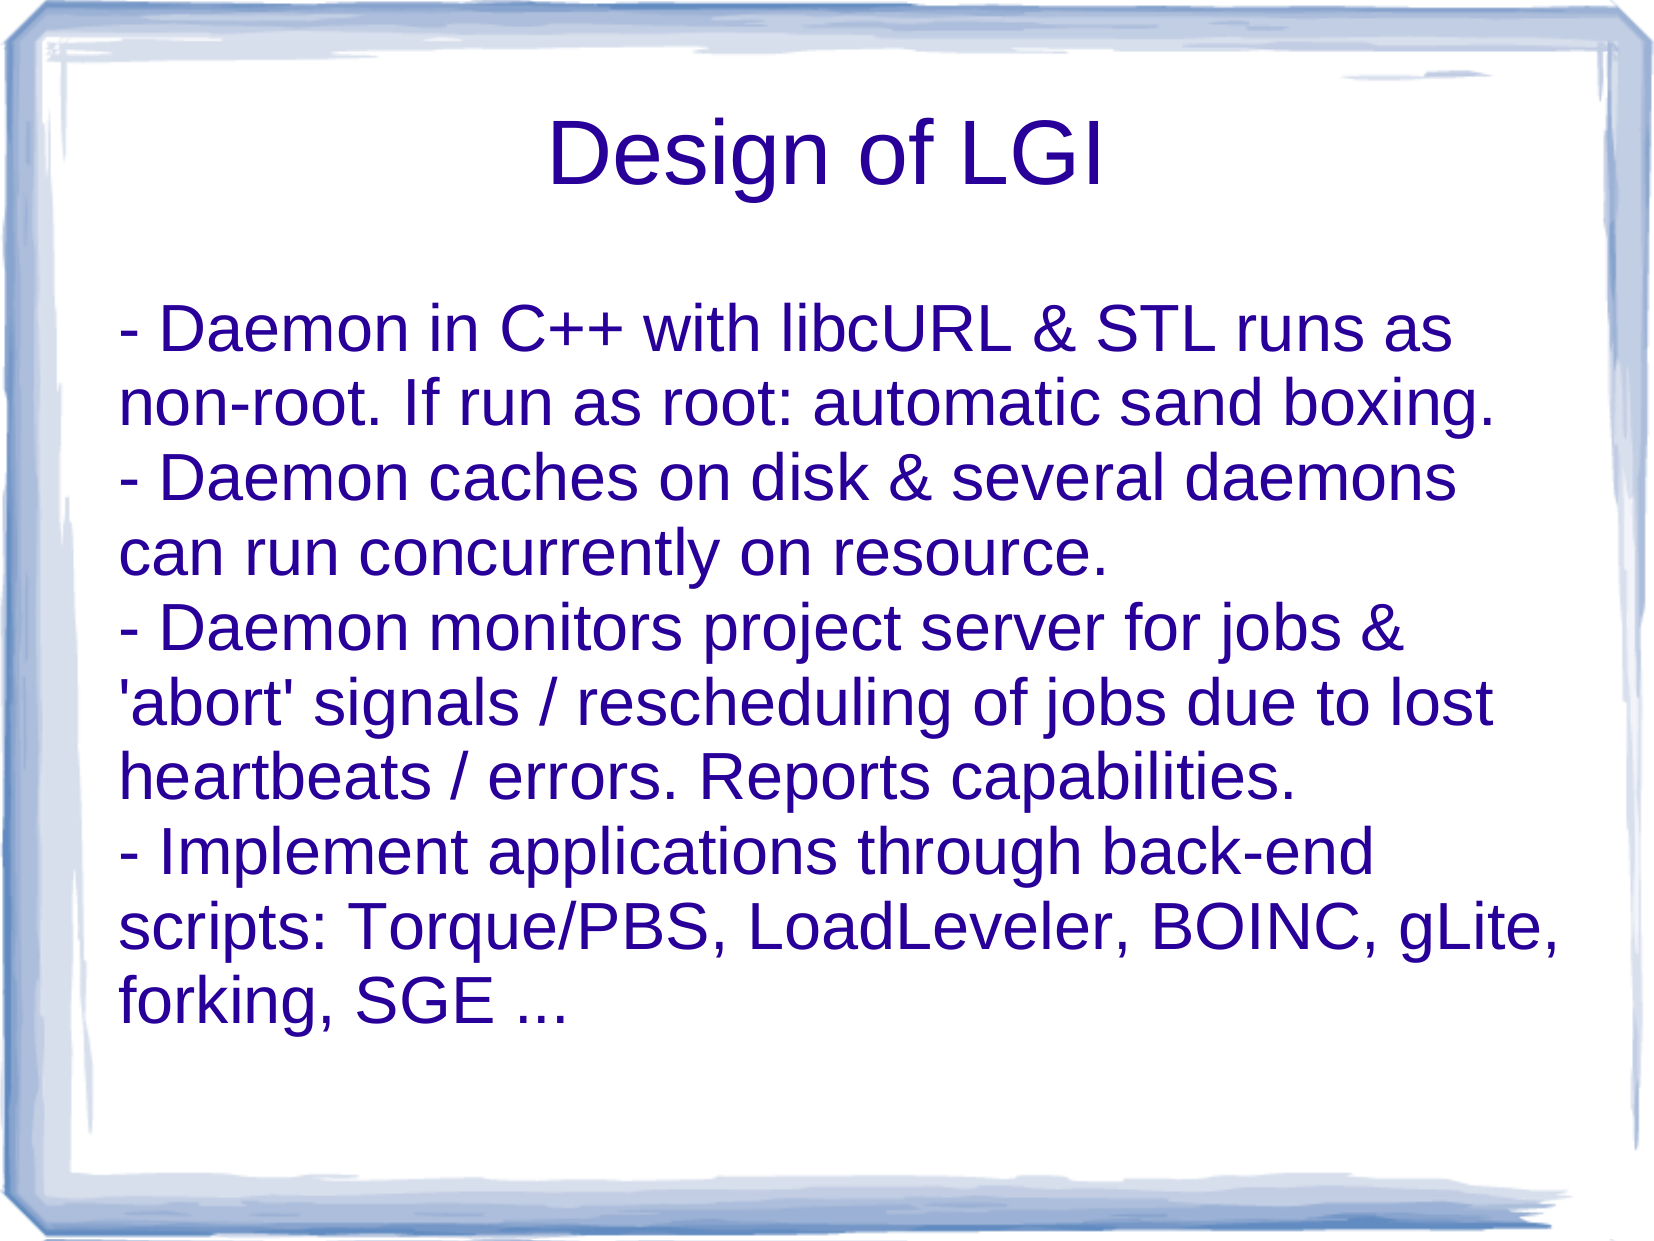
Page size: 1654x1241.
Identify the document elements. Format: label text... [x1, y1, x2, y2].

picture [0, 0, 1654, 1241]
title Design of LGI [82, 56, 1571, 250]
subtitle - Daemon in C++ with libcURL & STL runs as non-root. If run as root: automatic sand boxing. - Daemon caches on disk & several daemons can run concurrently on resource. - Daemon monitors project server for jobs & 'abort' signals / rescheduling of jobs due to lost heartbeats / errors. Reports capabilities. - Implement applications through back-end scripts: Torque/PBS, LoadLeveler, BOINC, gLite, forking, SGE ... [118, 236, 1571, 1093]
